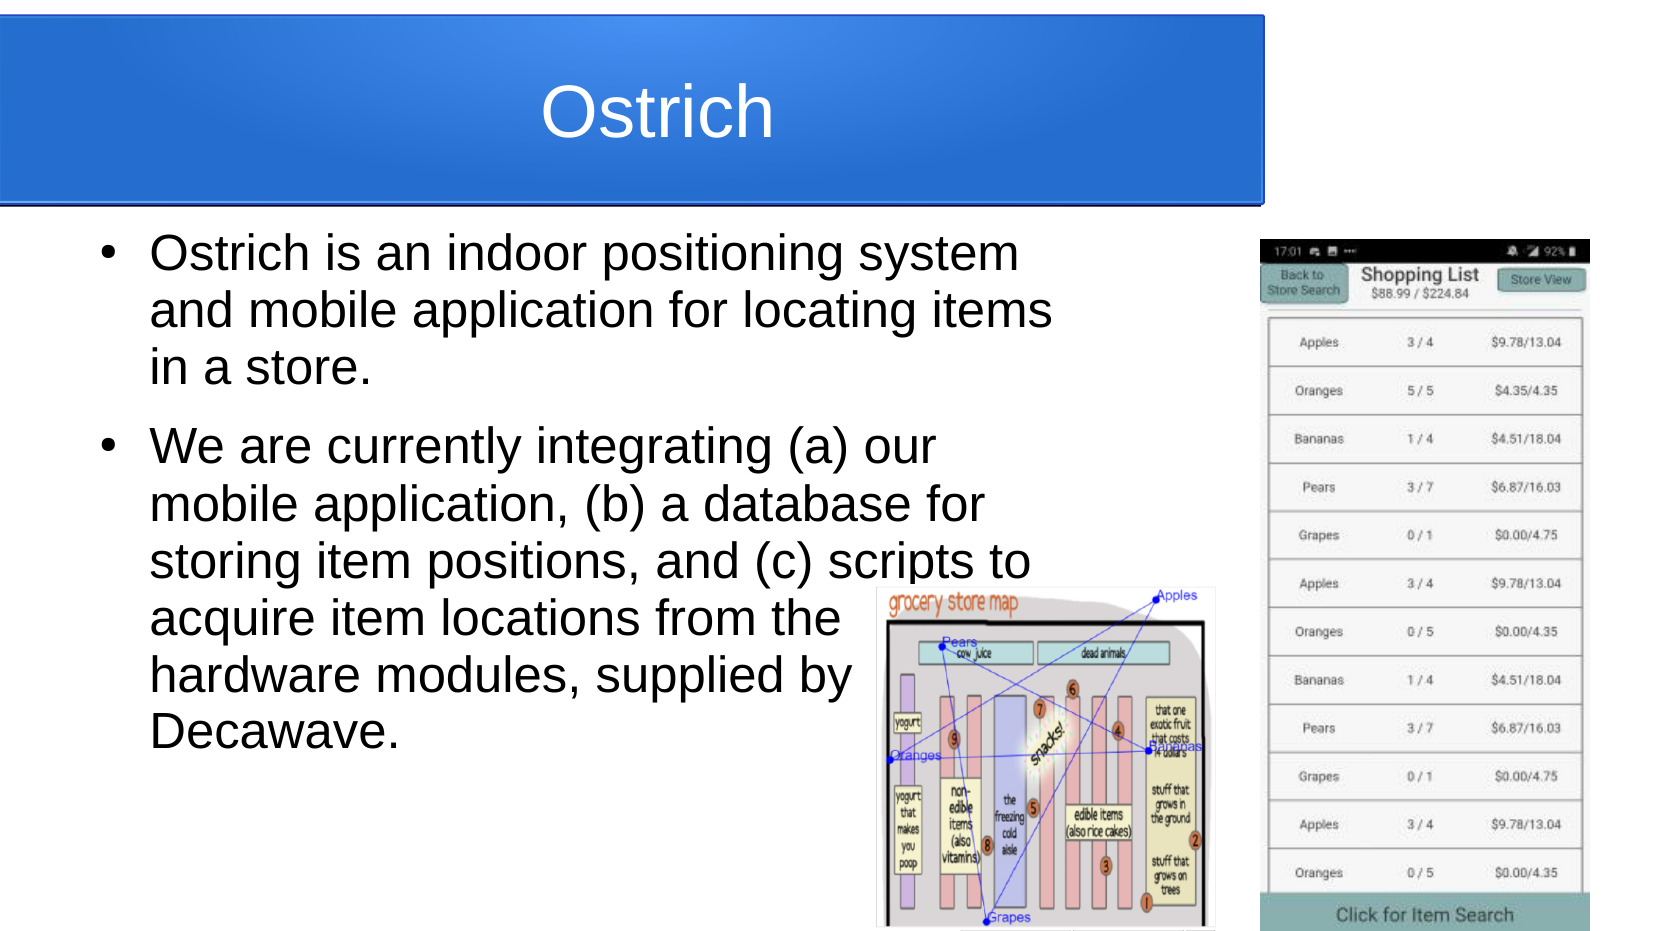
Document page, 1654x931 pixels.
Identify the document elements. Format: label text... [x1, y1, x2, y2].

picture [876, 584, 1216, 931]
list Ostrich is an indoor positioning system and mobile application for locating items in a store. We are currently integrating (a) our mobile application, (b) a database for storing item positions, and (c) scripts to acquire item locations from the hardware modules, supplied by Decawave. [82, 224, 1066, 764]
title Ostrich [82, 35, 1235, 189]
picture [1260, 239, 1590, 931]
